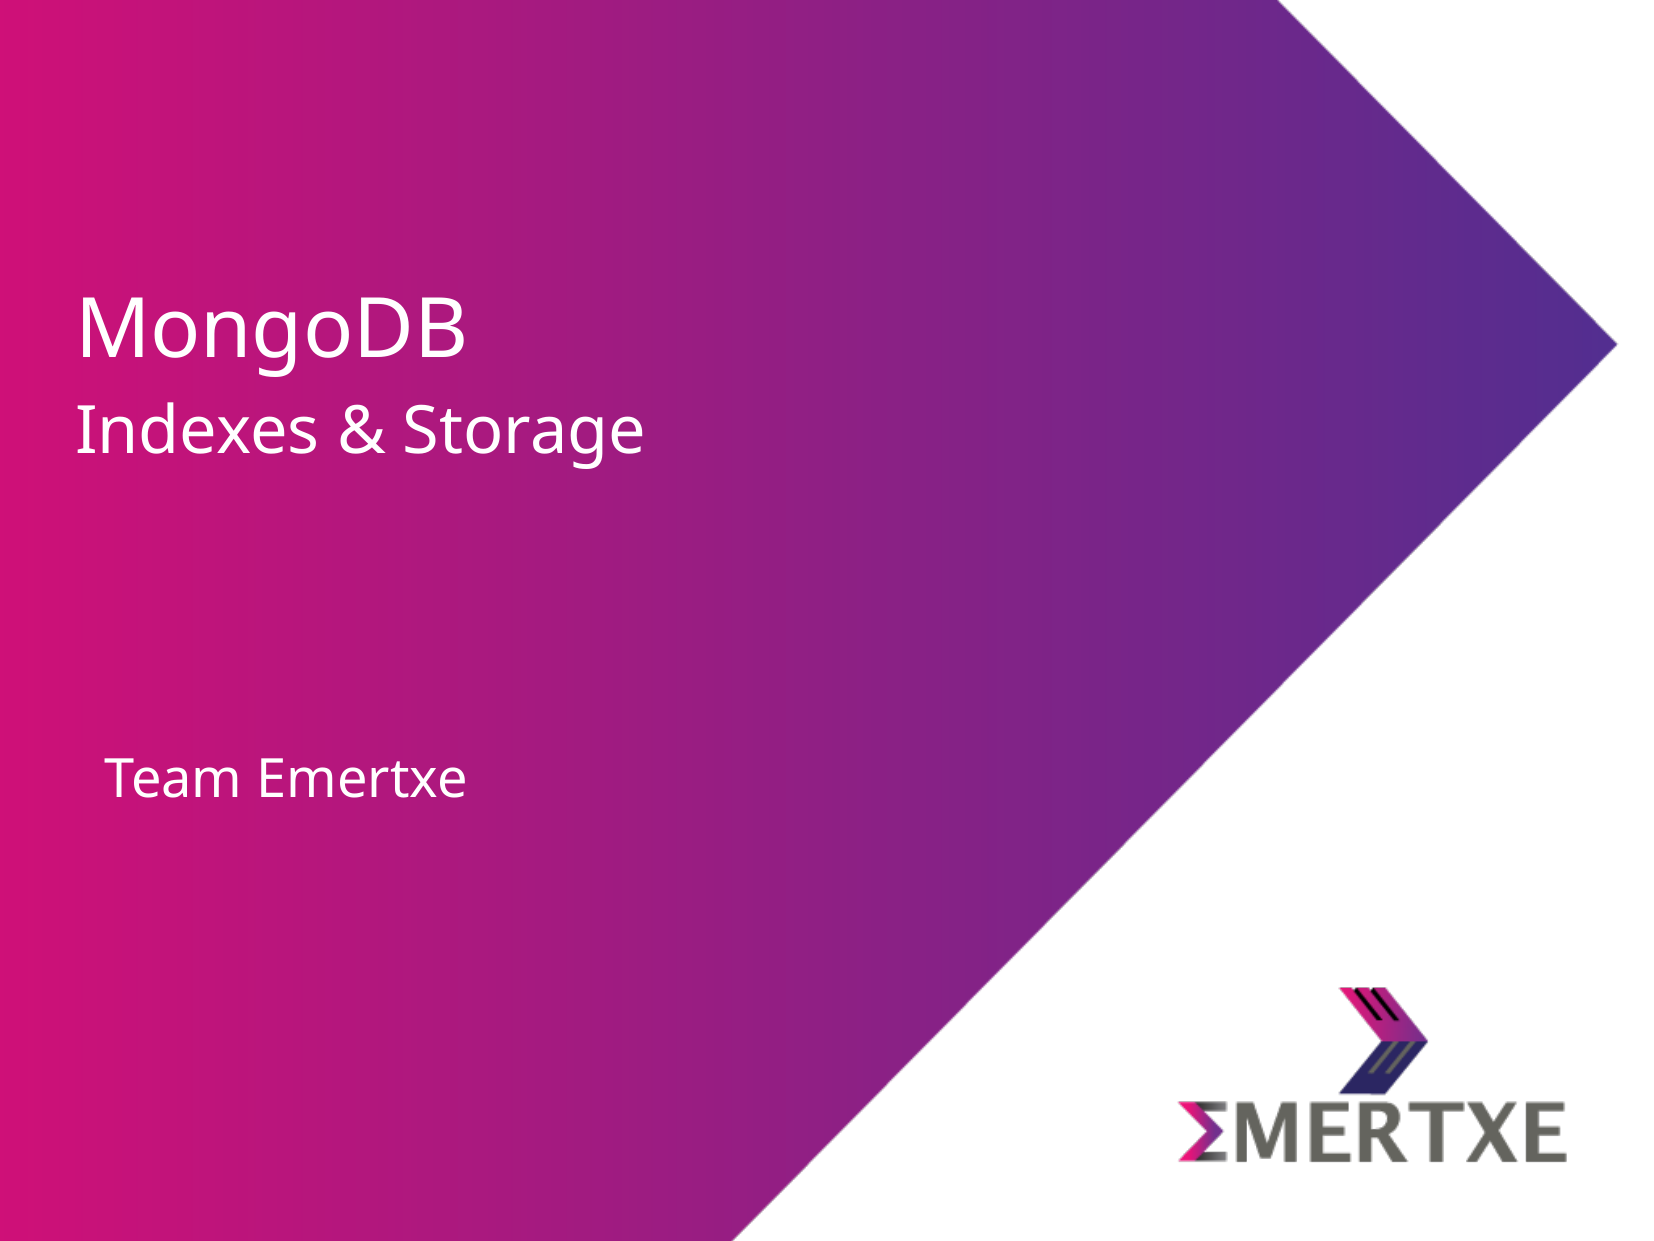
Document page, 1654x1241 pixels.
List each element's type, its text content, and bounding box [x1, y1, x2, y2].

title MongoDB Indexes & Storage [75, 294, 1564, 606]
picture [0, 0, 1654, 1241]
